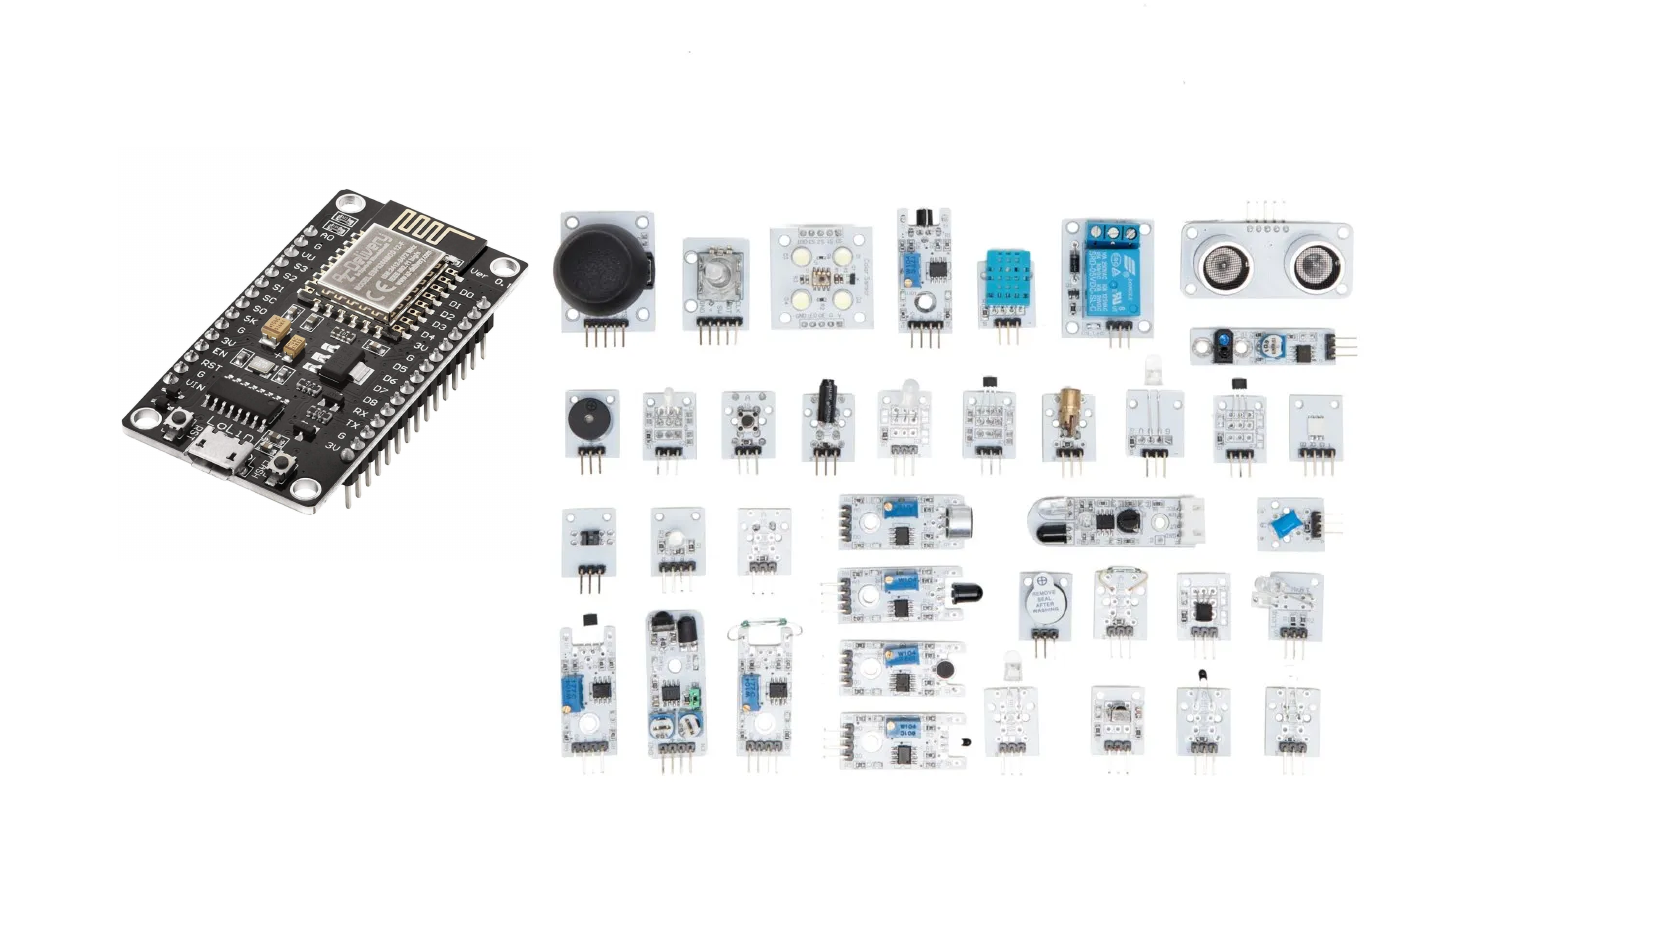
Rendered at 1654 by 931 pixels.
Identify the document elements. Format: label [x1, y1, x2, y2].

picture [118, 0, 1418, 931]
